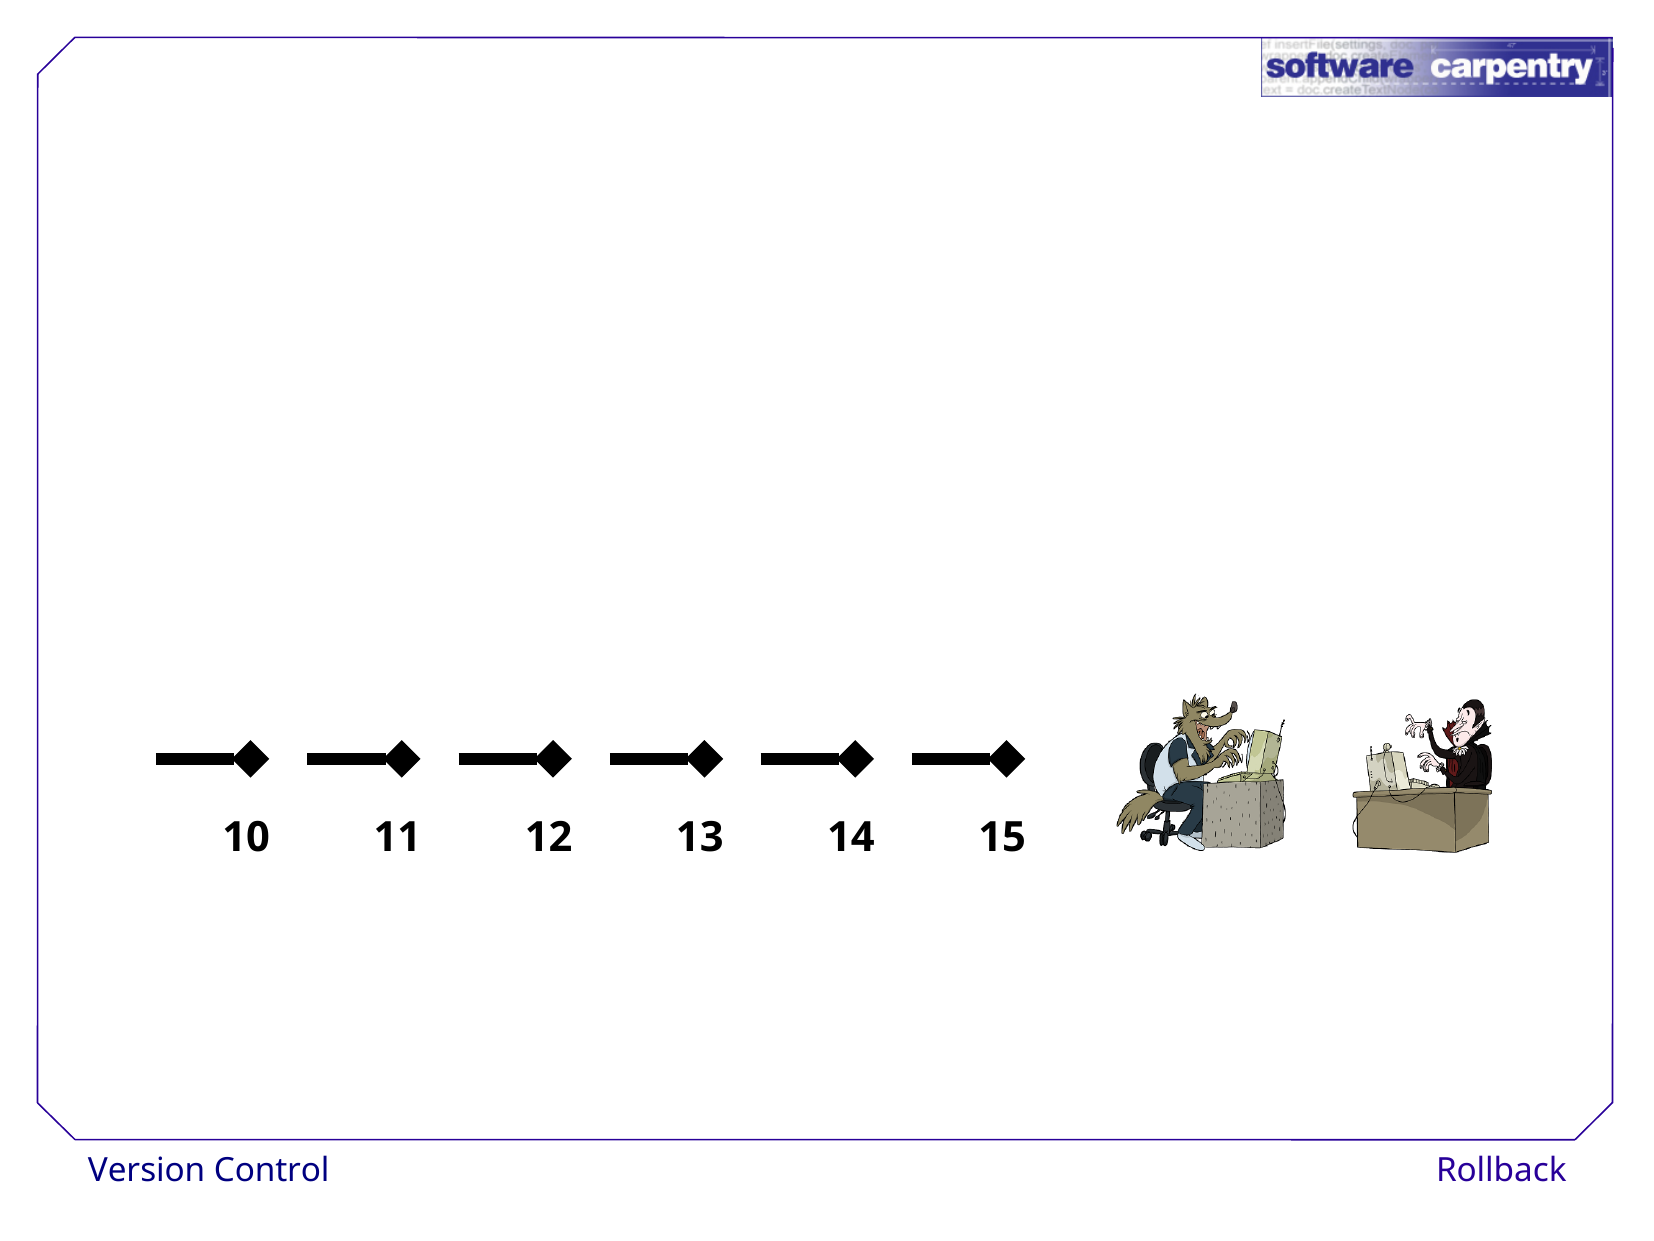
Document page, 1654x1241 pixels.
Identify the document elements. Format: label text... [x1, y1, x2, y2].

picture [1110, 683, 1300, 866]
text_box 11 [358, 806, 437, 869]
text_box 13 [661, 806, 739, 869]
text_box 10 [207, 806, 286, 869]
picture [1346, 686, 1499, 860]
text_box 12 [510, 806, 588, 869]
picture [1261, 39, 1613, 97]
text_box 14 [812, 806, 891, 869]
text_box 15 [963, 806, 1042, 869]
